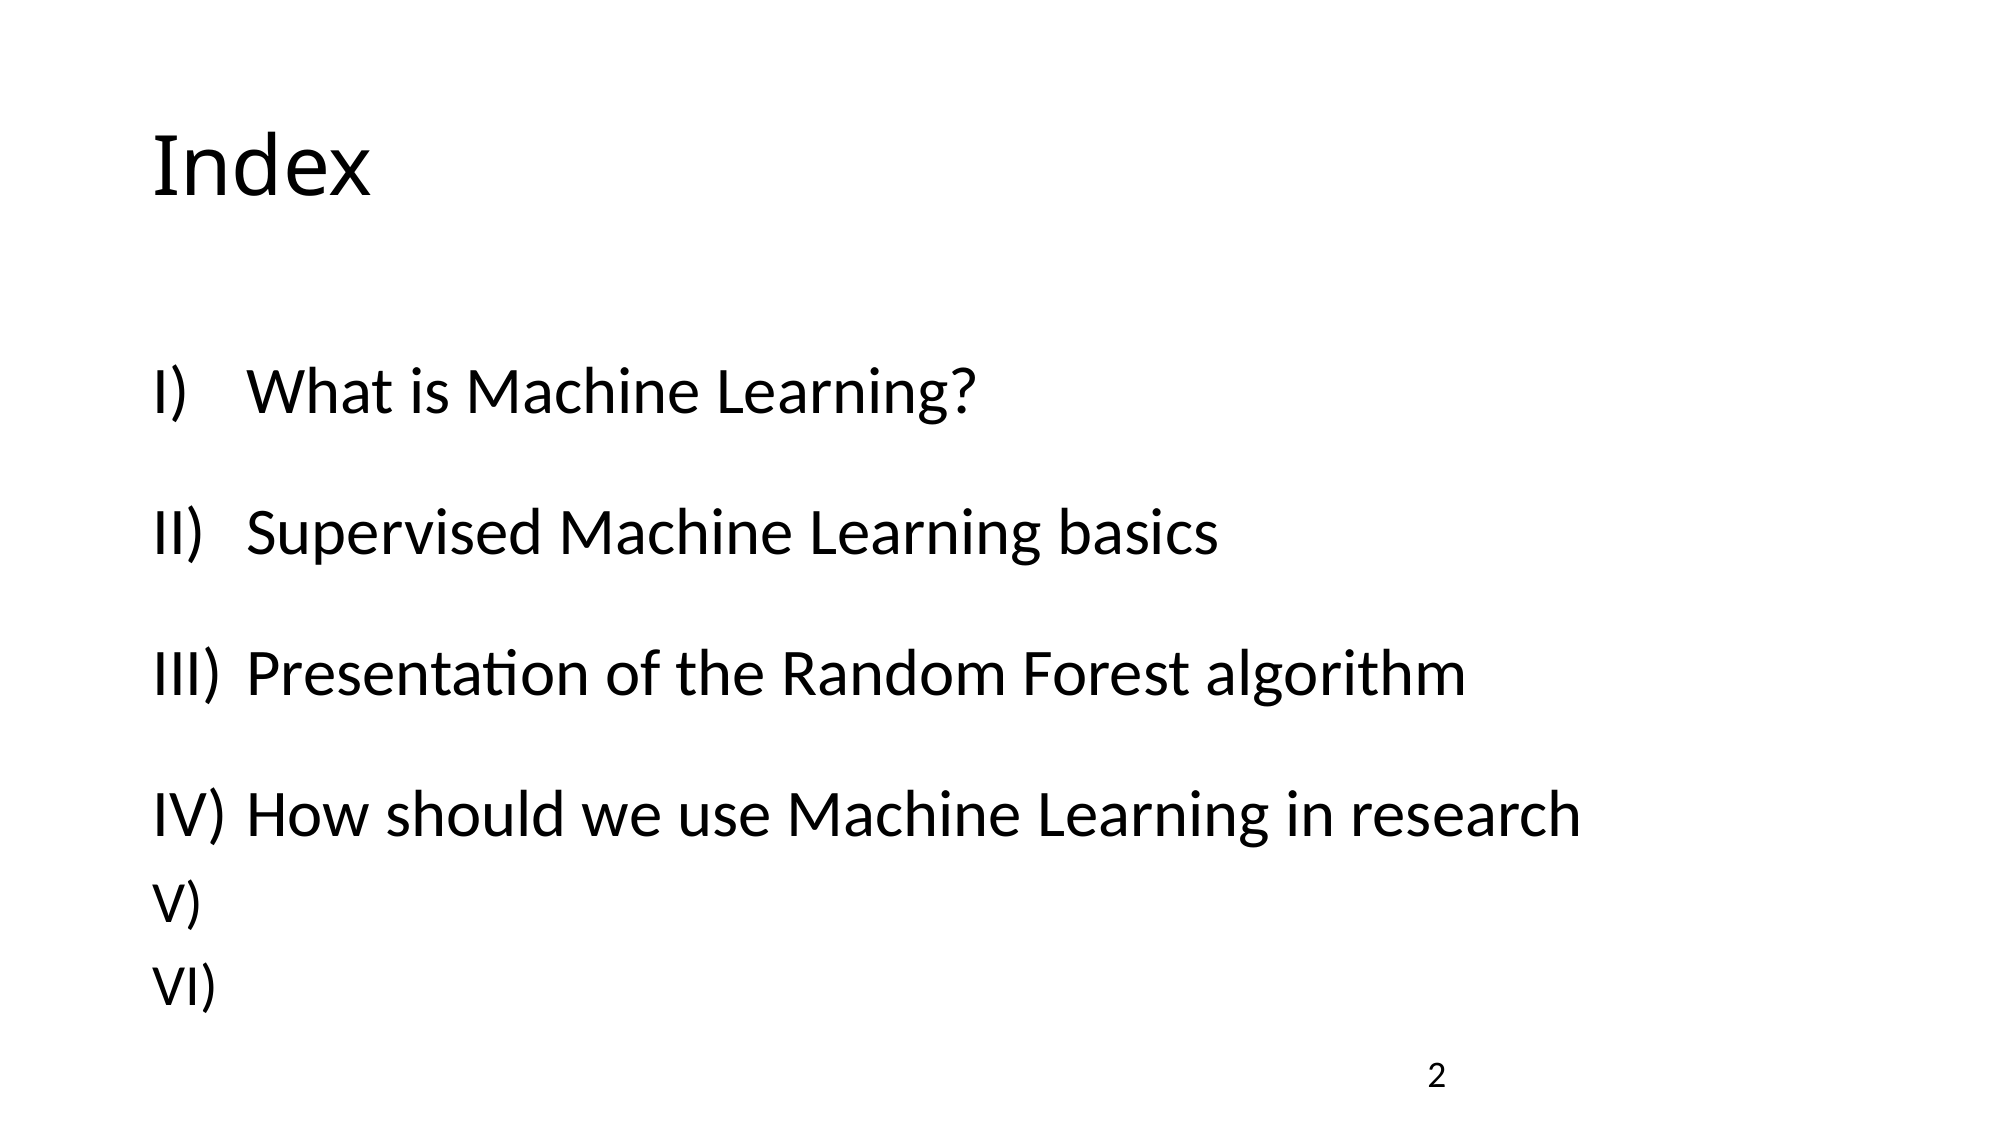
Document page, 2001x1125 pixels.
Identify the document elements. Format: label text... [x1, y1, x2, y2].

title Index [137, 59, 1863, 278]
text_box [1412, 1042, 1863, 1103]
list What is Machine Learning? Supervised Machine Learning basics Presentation of the Random Forest algorithm How should we use Machine Learning in research [137, 299, 1863, 1014]
